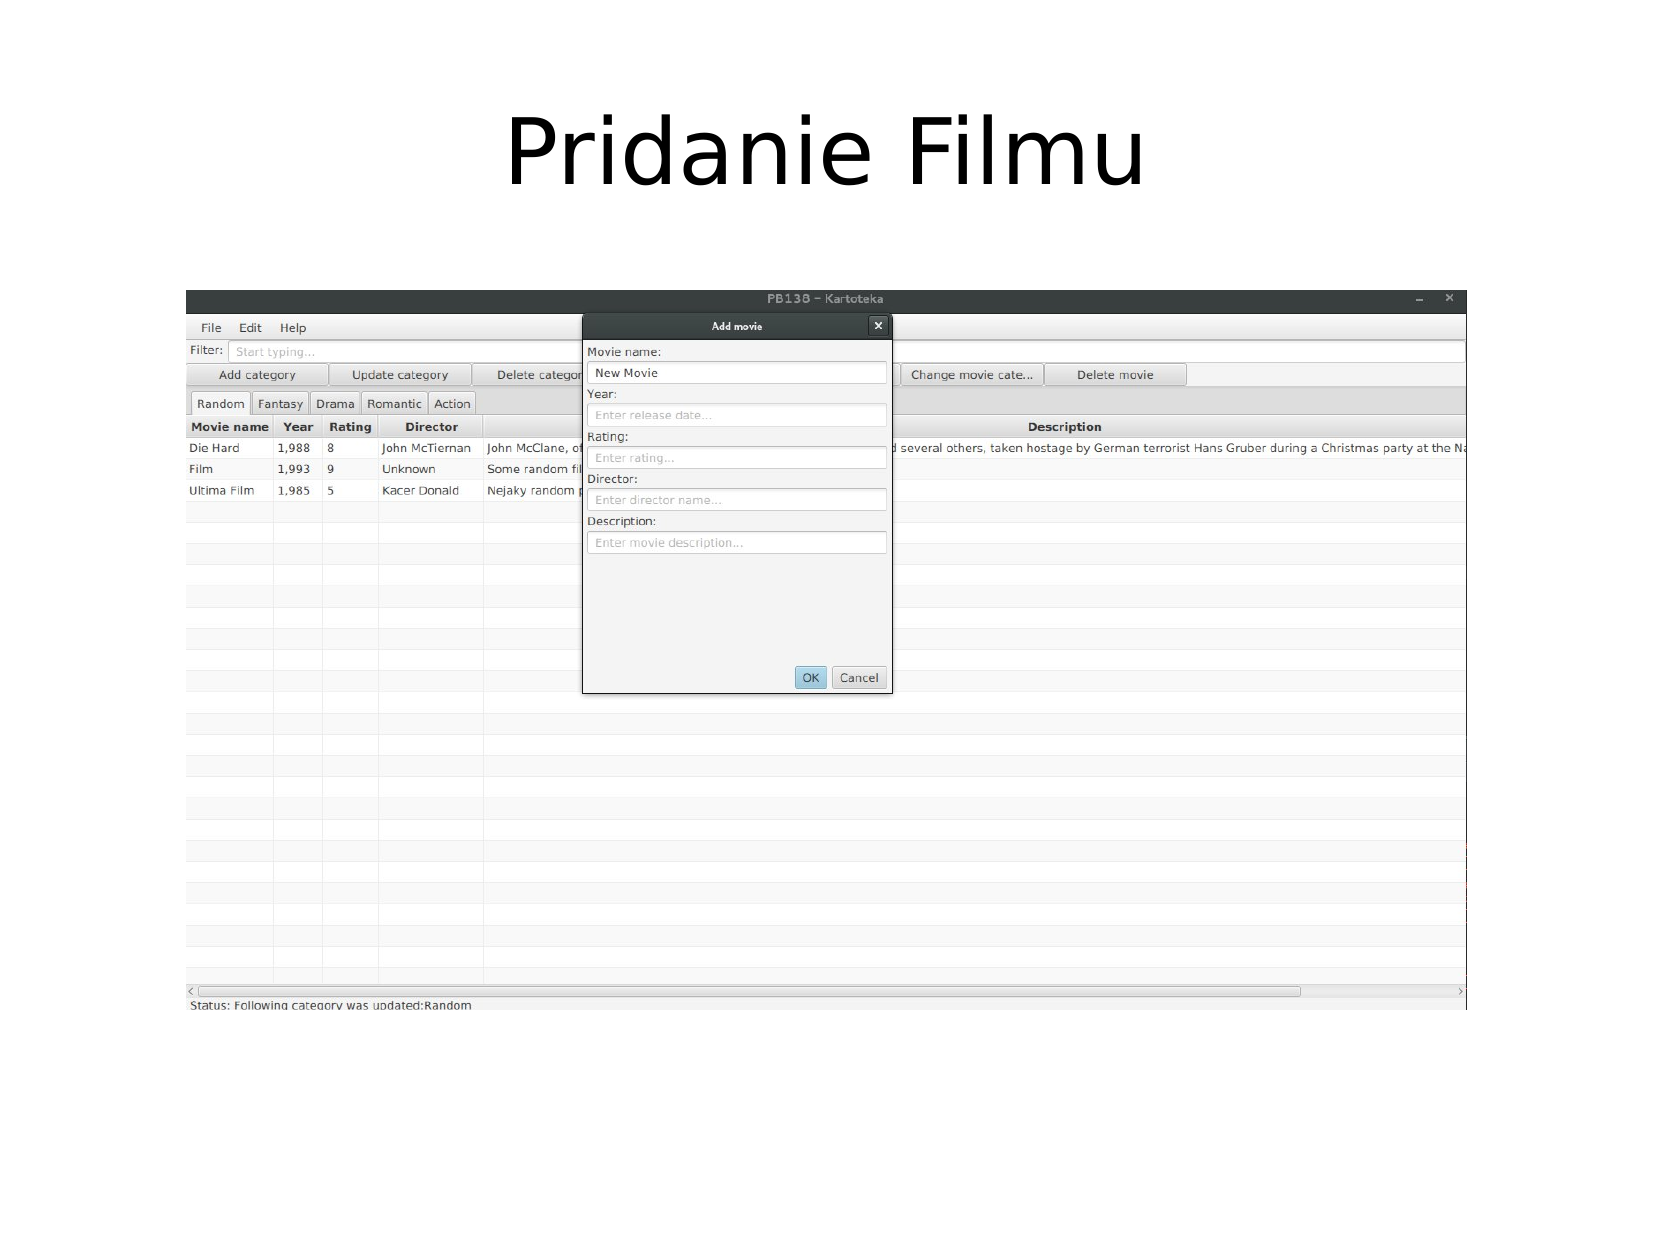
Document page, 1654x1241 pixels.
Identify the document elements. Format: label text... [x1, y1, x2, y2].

title Pridanie Filmu [82, 49, 1571, 257]
picture [186, 290, 1467, 1010]
